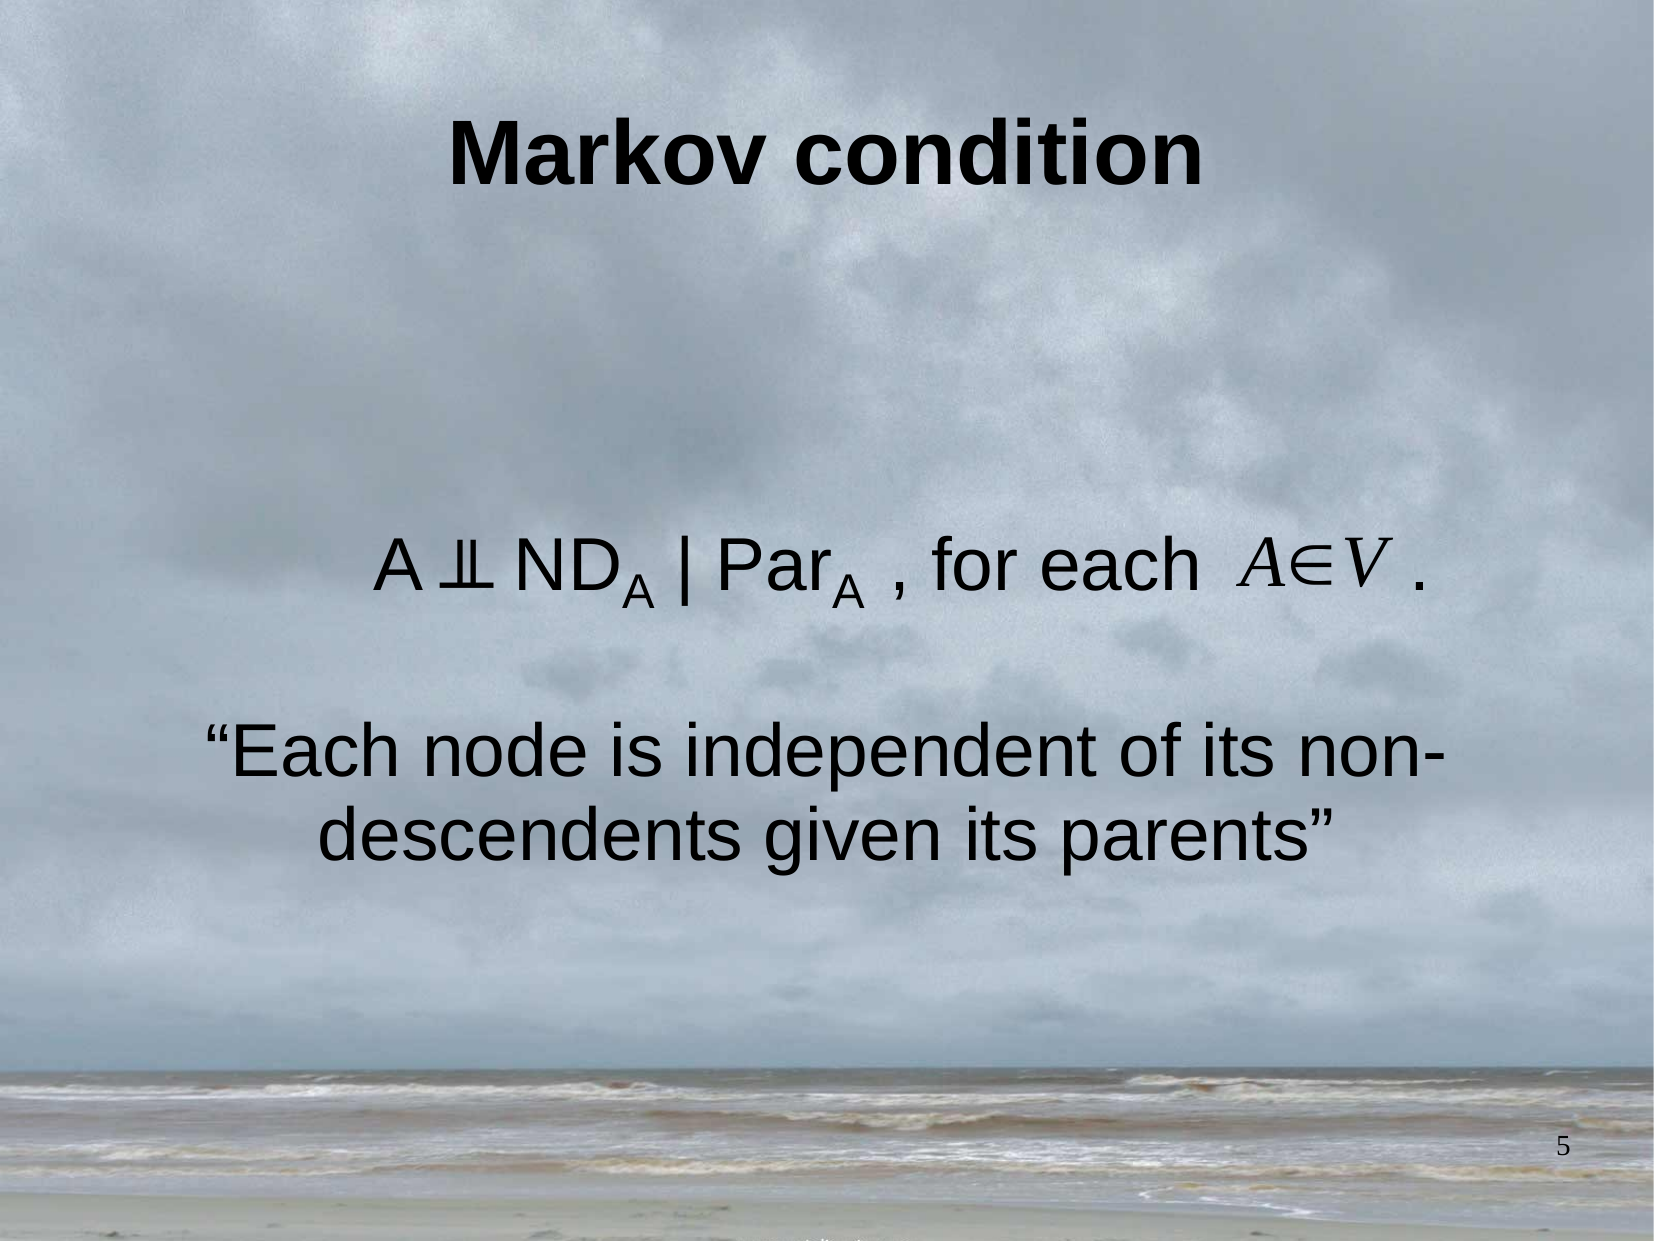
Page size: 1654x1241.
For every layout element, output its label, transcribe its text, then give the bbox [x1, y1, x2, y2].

chart [1212, 521, 1405, 607]
title Markov condition [82, 56, 1571, 250]
subtitle A ╨ NDA | ParA , for each . “Each node is independent of its non-descendents given its parents” [82, 297, 1571, 1102]
picture [0, 0, 1654, 1241]
